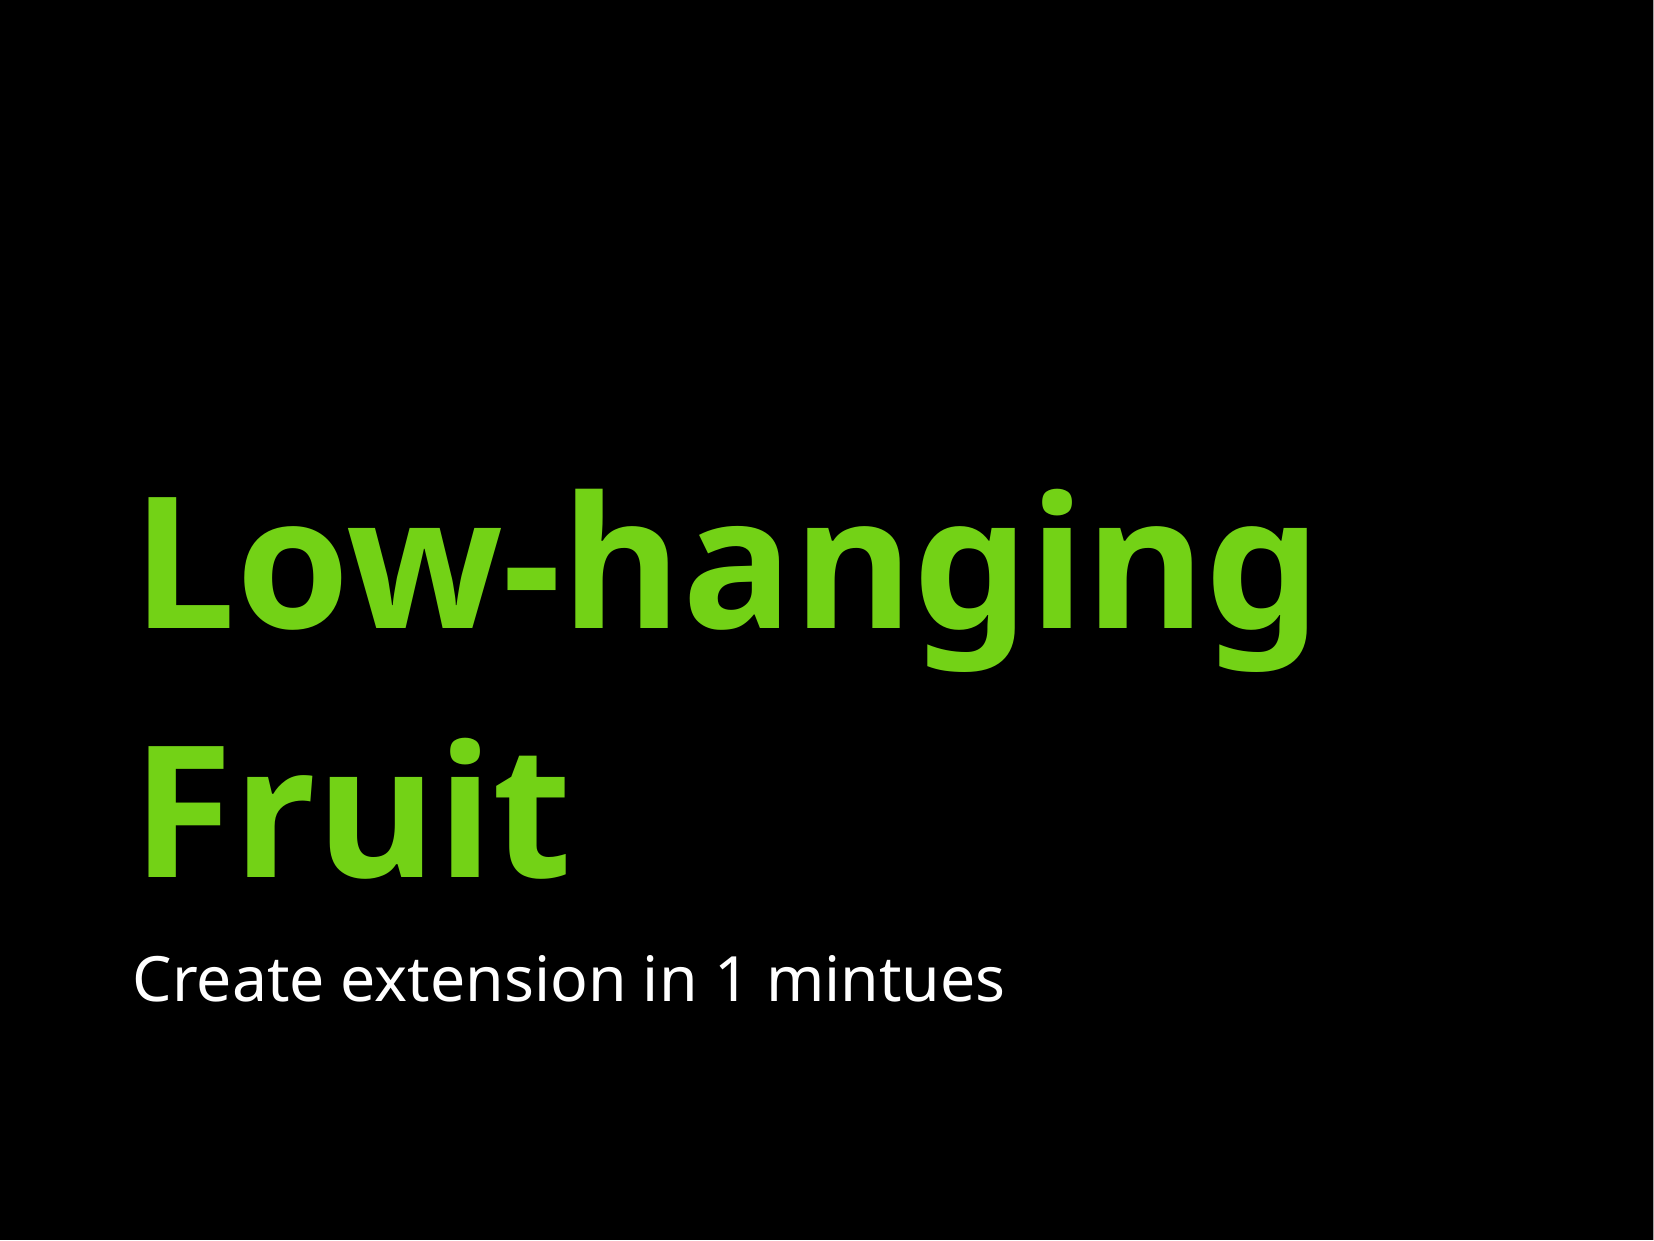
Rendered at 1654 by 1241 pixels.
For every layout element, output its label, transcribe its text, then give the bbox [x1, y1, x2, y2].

text_box Create extension in 1 mintues [118, 927, 1536, 1134]
text_box Low-hanging Fruit [118, 100, 1536, 927]
